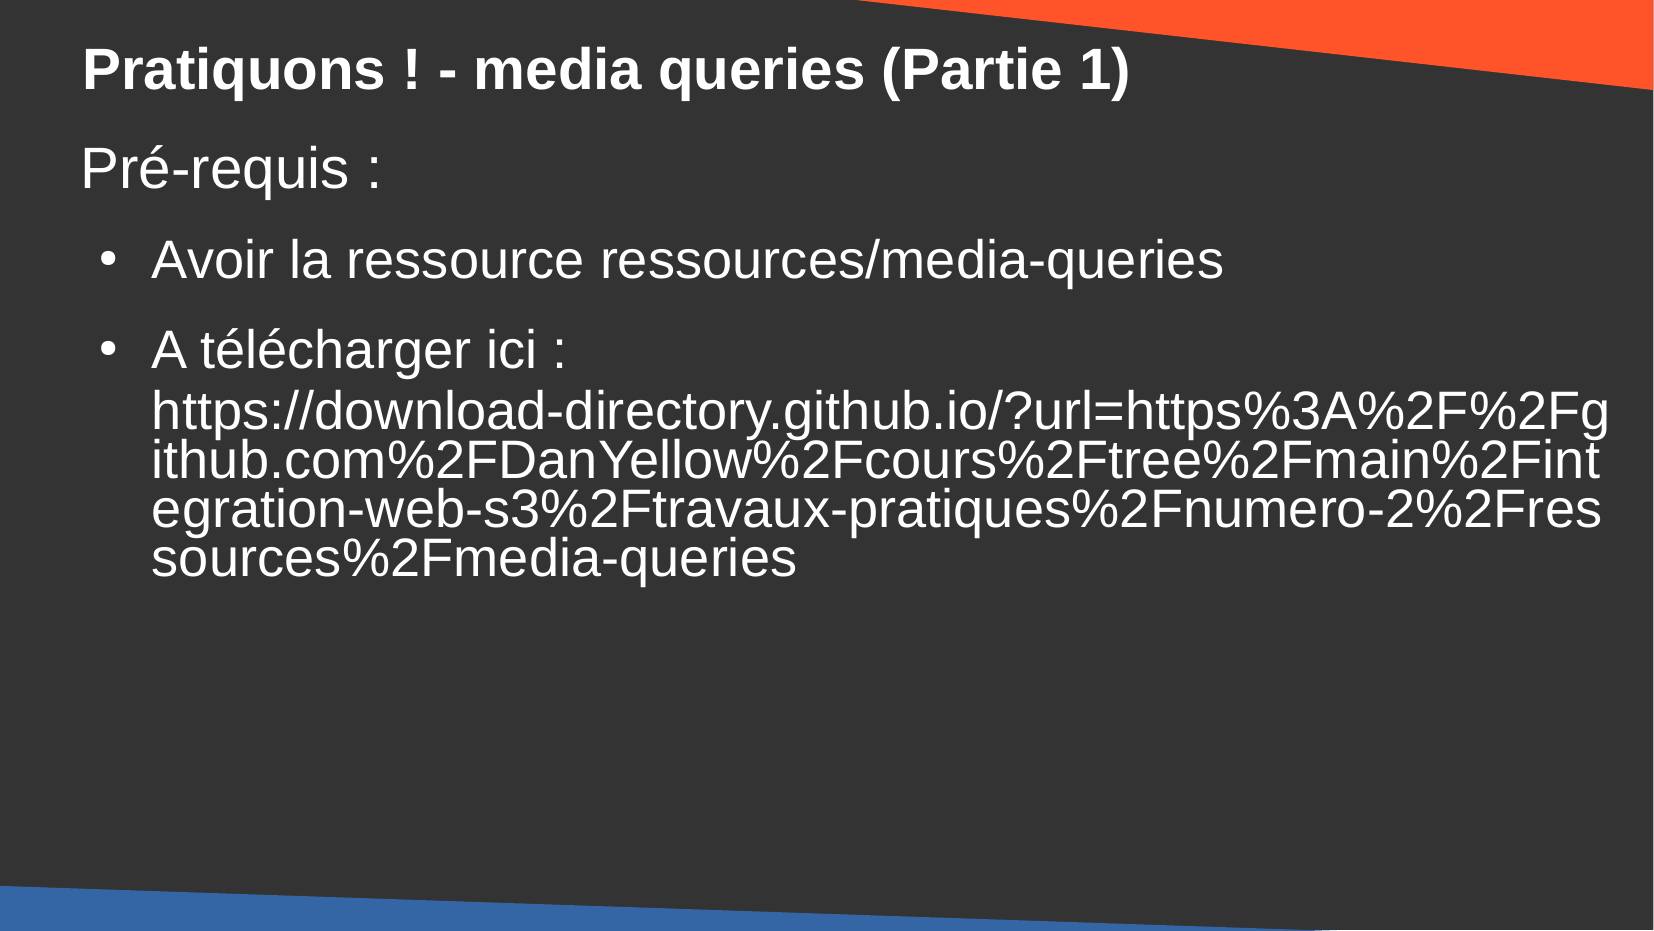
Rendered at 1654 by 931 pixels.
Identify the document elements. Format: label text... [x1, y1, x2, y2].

title Pratiquons ! - media queries (Partie 1) [82, 37, 1571, 114]
list Pré-requis : Avoir la ressource ressources/media-queries A télécharger ici : https://download-directory.github.io/?url=https%3A%2F%2Fgithub.com%2FDanYellow%2Fcours%2Ftree%2Fmain%2Fintegration-web-s3%2Ftravaux-pratiques%2Fnumero-2%2Fressources%2Fmedia-queries [80, 135, 1620, 650]
text_box [0, 885, 1337, 931]
text_box [855, 0, 1654, 91]
